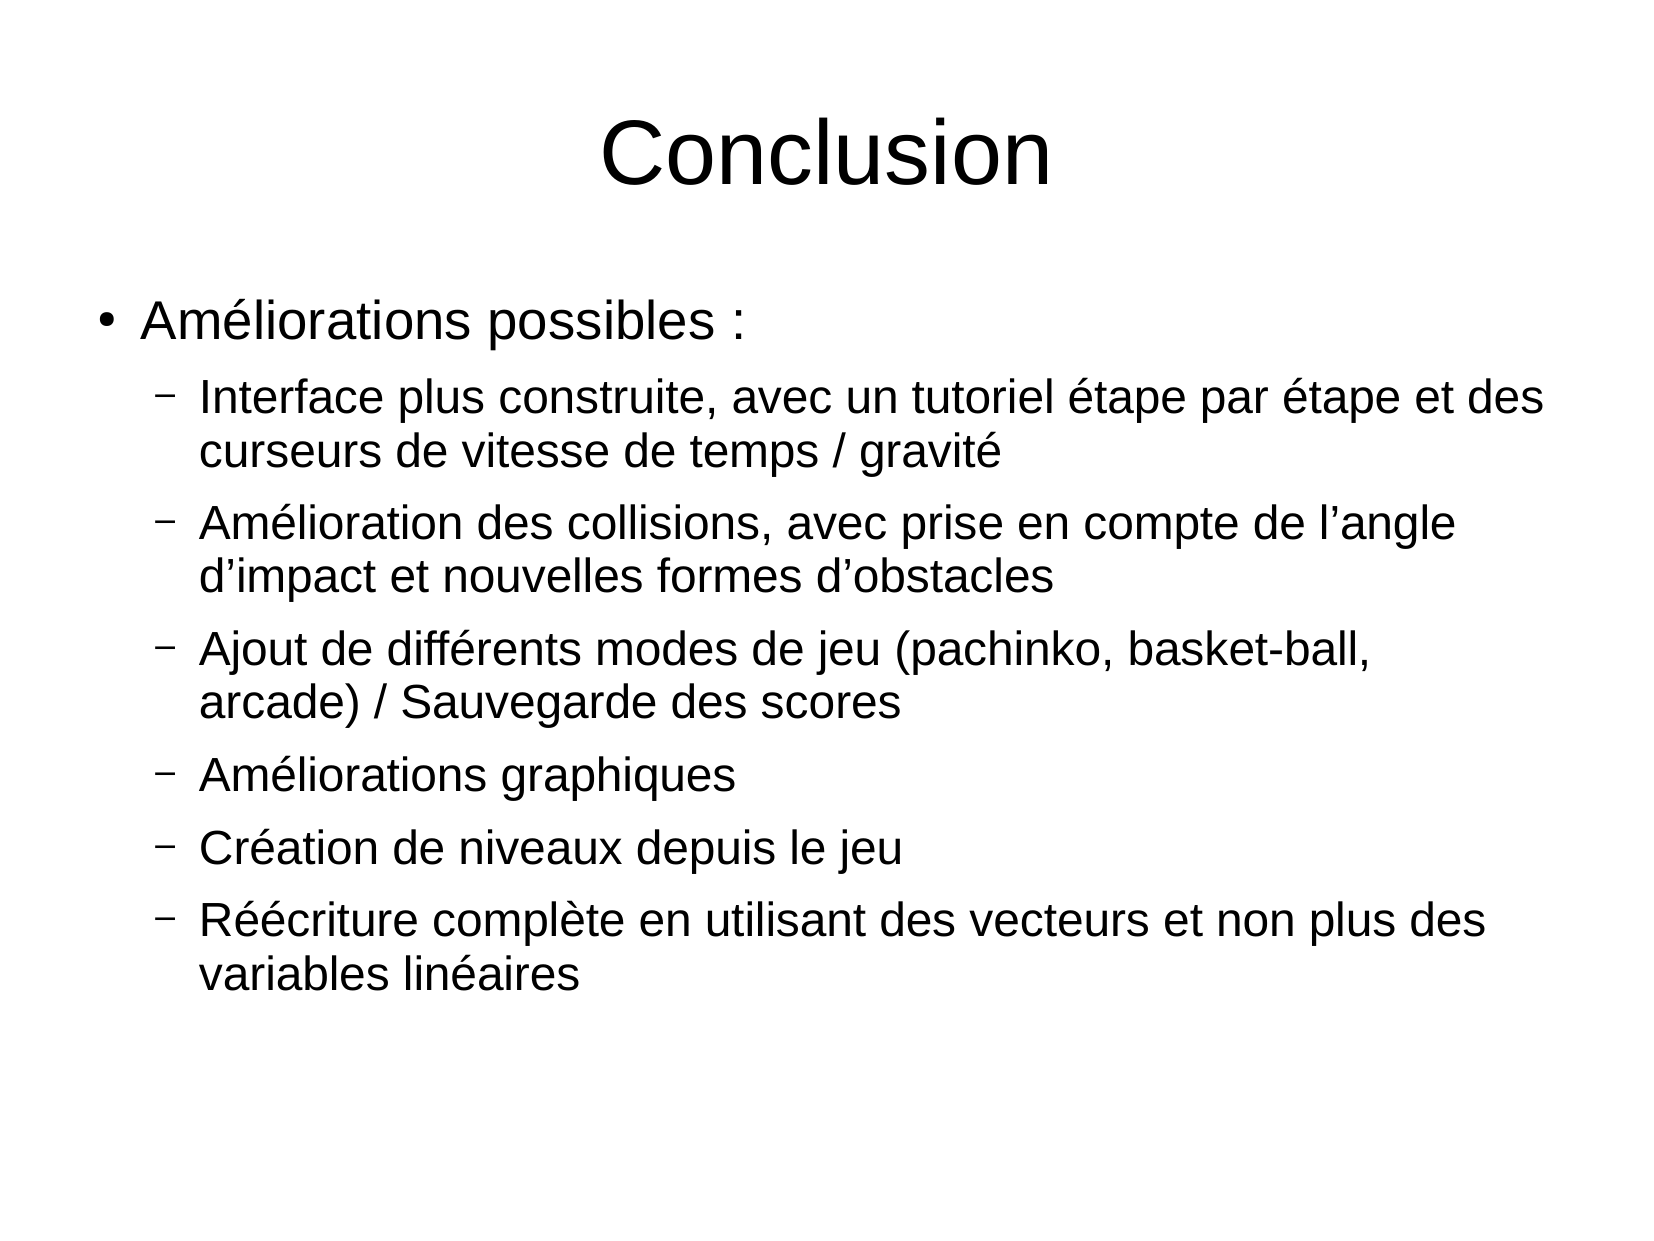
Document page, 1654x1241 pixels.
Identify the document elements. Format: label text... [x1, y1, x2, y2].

title Conclusion [82, 49, 1571, 257]
list Améliorations possibles : Interface plus construite, avec un tutoriel étape par étape et des curseurs de vitesse de temps / gravité Amélioration des collisions, avec prise en compte de l’angle d’impact et nouvelles formes d’obstacles Ajout de différents modes de jeu (pachinko, basket-ball, arcade) / Sauvegarde des scores Améliorations graphiques Création de niveaux depuis le jeu Réécriture complète en utilisant des vecteurs et non plus des variables linéaires [82, 290, 1571, 1010]
